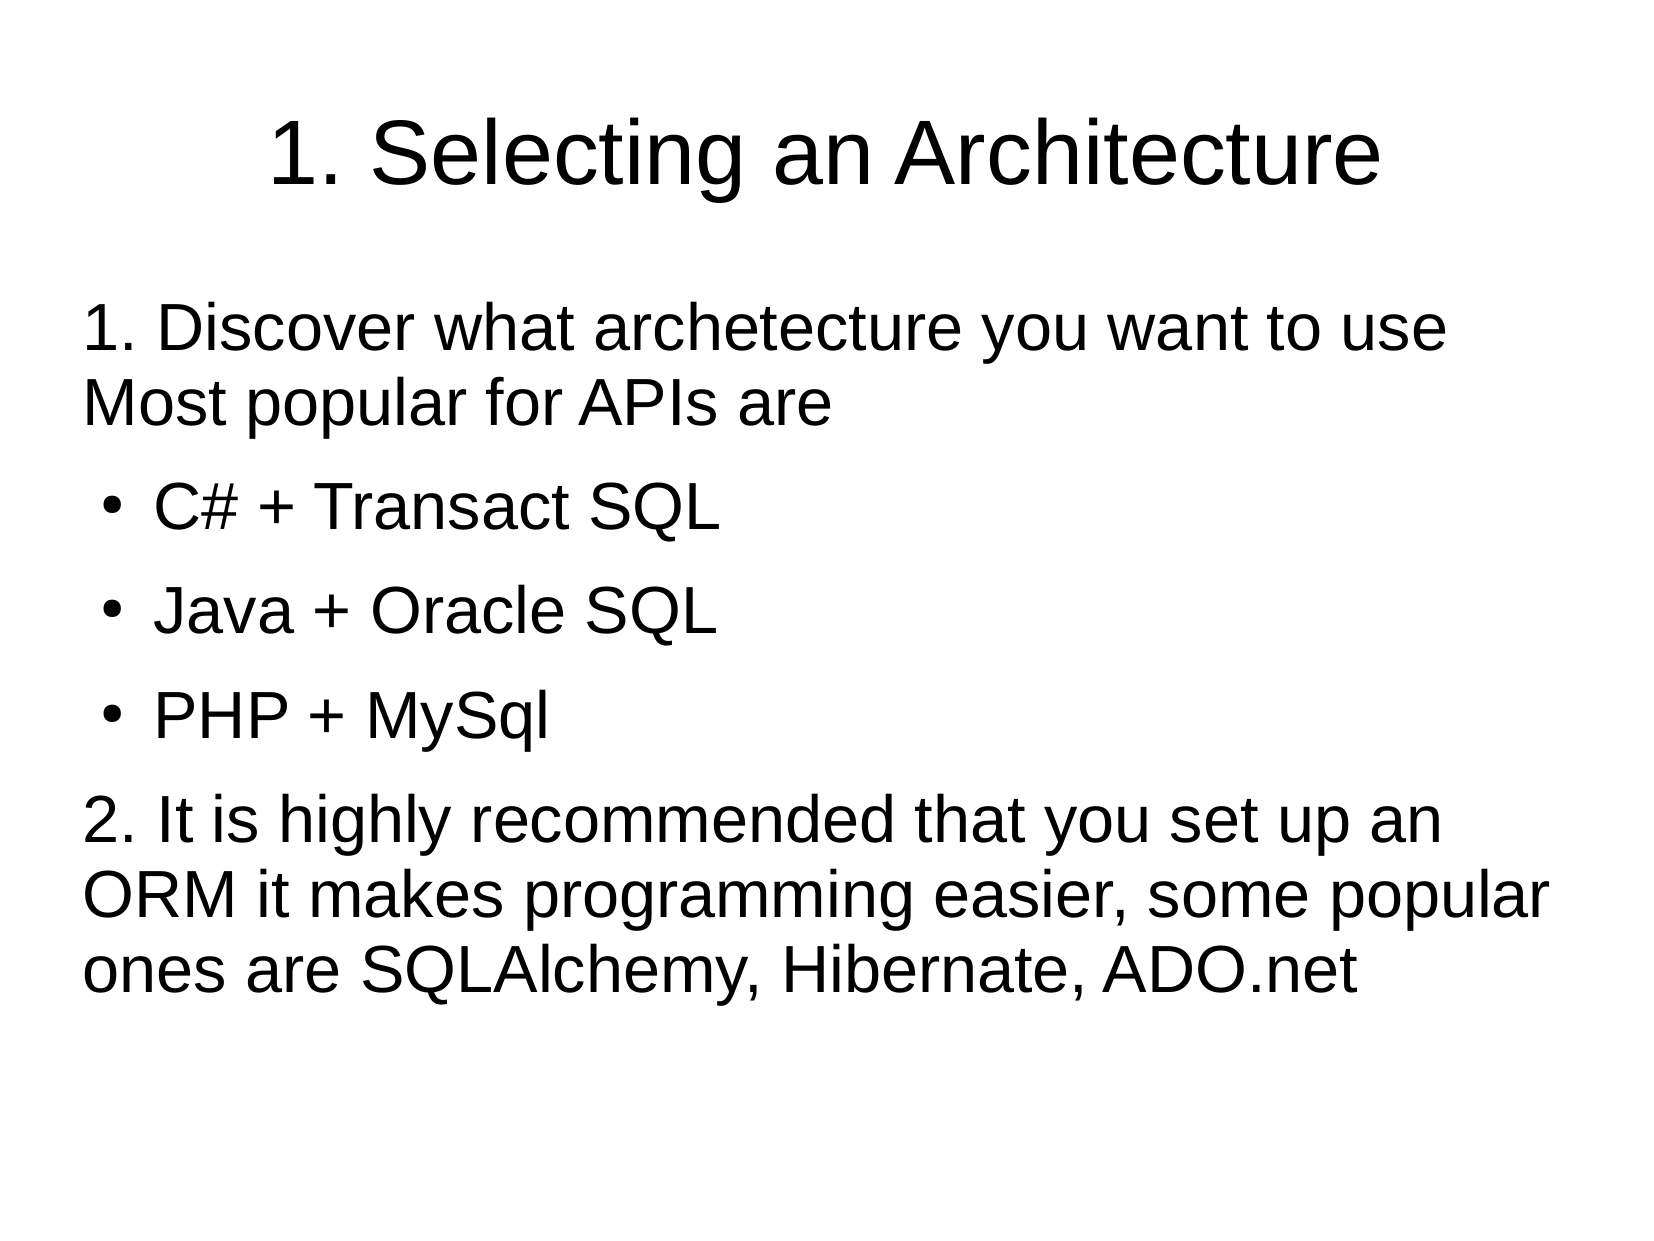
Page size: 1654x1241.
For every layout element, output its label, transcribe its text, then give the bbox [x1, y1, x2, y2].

list 1. Discover what archetecture you want to use Most popular for APIs are C# + Transact SQL Java + Oracle SQL PHP + MySql 2. It is highly recommended that you set up an ORM it makes programming easier, some popular ones are SQLAlchemy, Hibernate, ADO.net [82, 290, 1571, 1010]
title 1. Selecting an Architecture [82, 49, 1571, 257]
